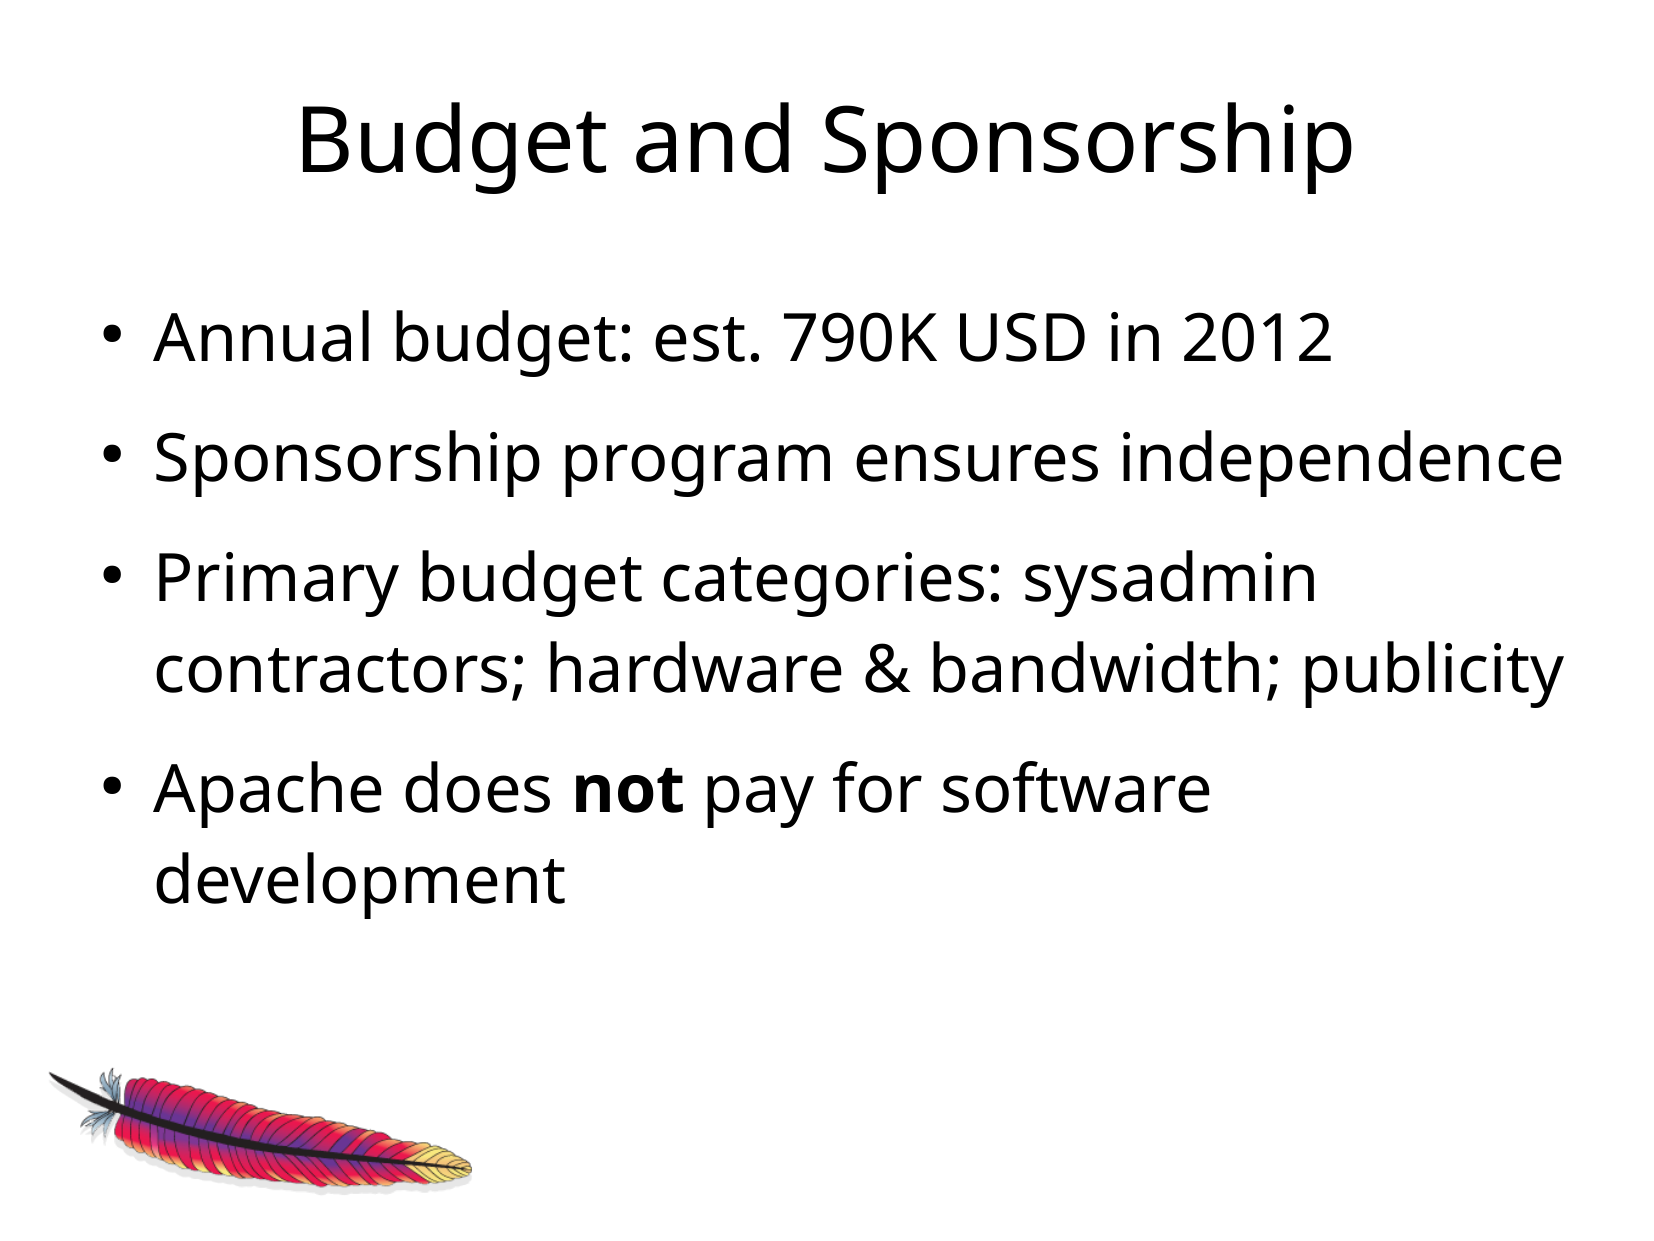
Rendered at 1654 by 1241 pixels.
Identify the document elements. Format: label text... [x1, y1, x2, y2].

title Budget and Sponsorship [82, 49, 1571, 226]
list Annual budget: est. 790K USD in 2012 Sponsorship program ensures independence Primary budget categories: sysadmin contractors; hardware & bandwidth; publicity Apache does not pay for software development [82, 290, 1571, 1109]
picture [45, 1064, 477, 1200]
